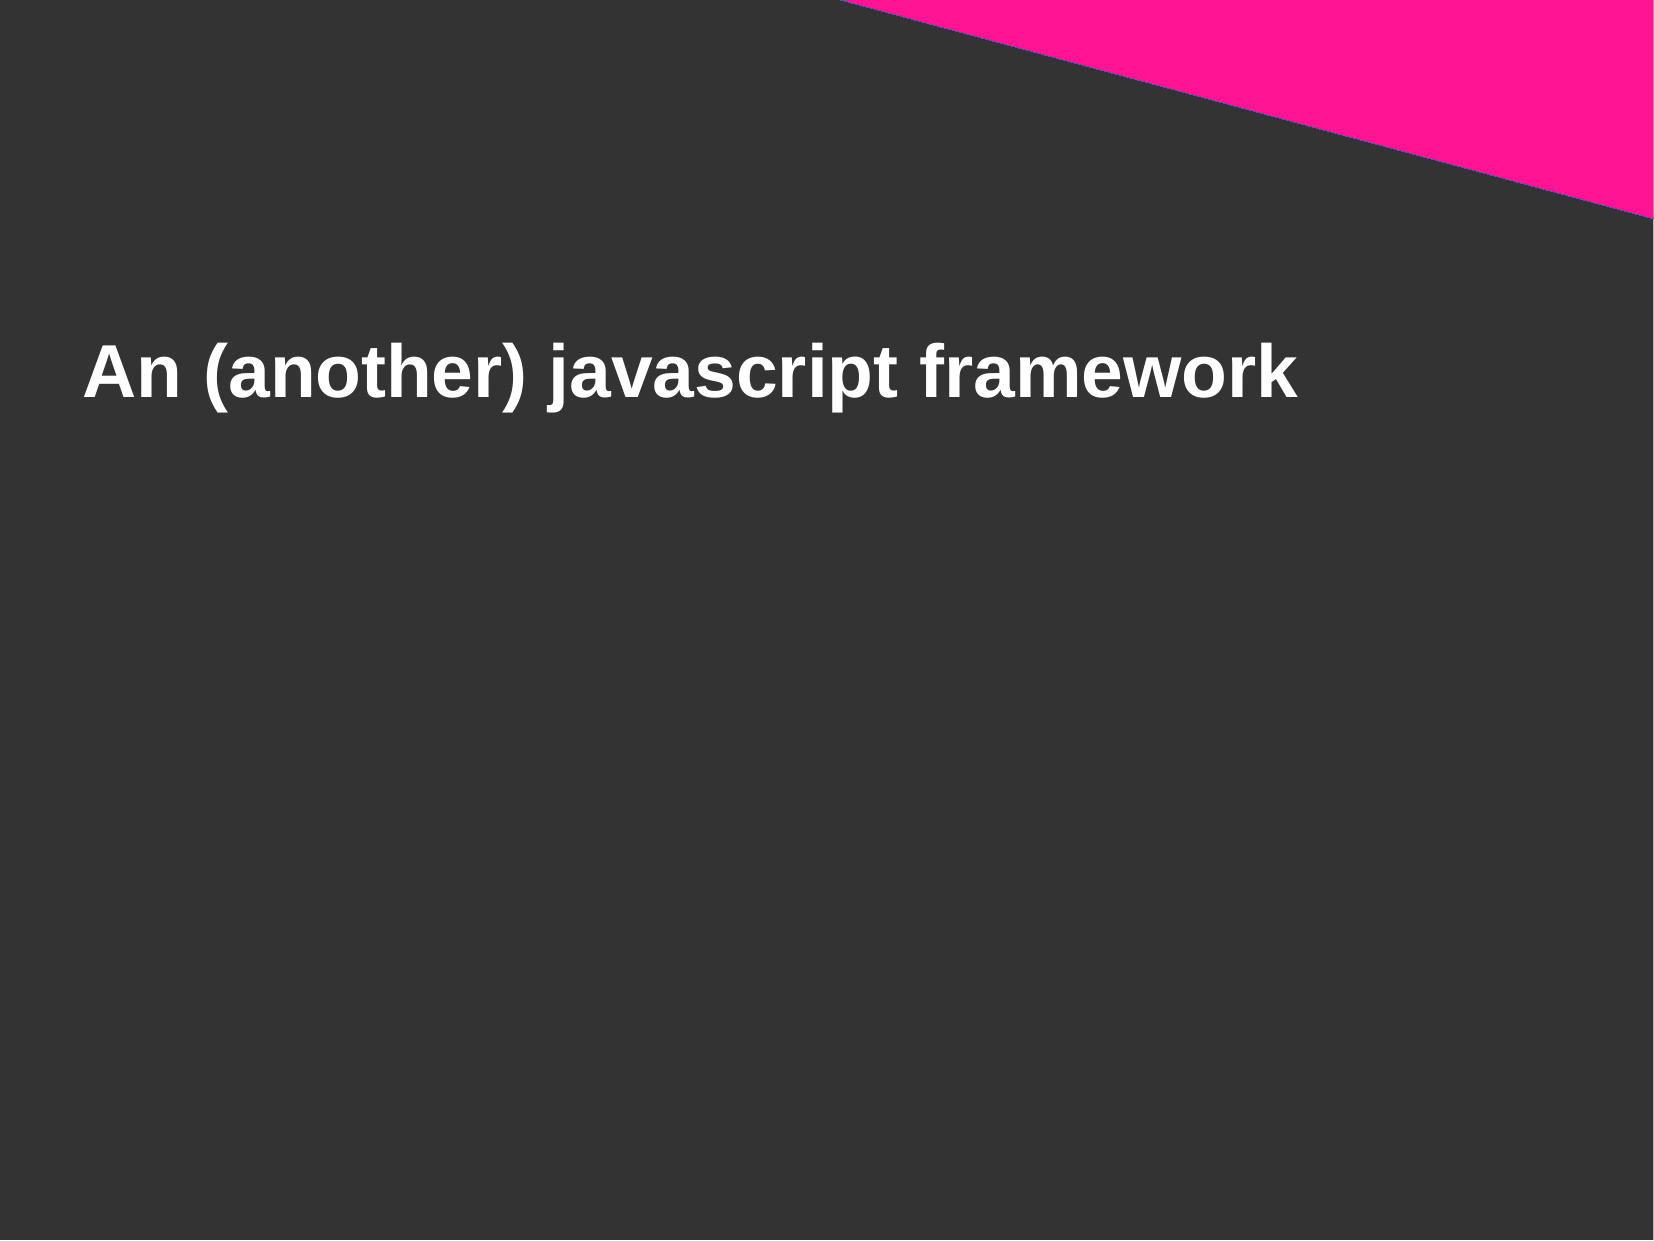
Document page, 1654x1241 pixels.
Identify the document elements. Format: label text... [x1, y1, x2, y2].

title An (another) javascript framework [82, 330, 1571, 538]
text_box [840, 0, 1654, 219]
